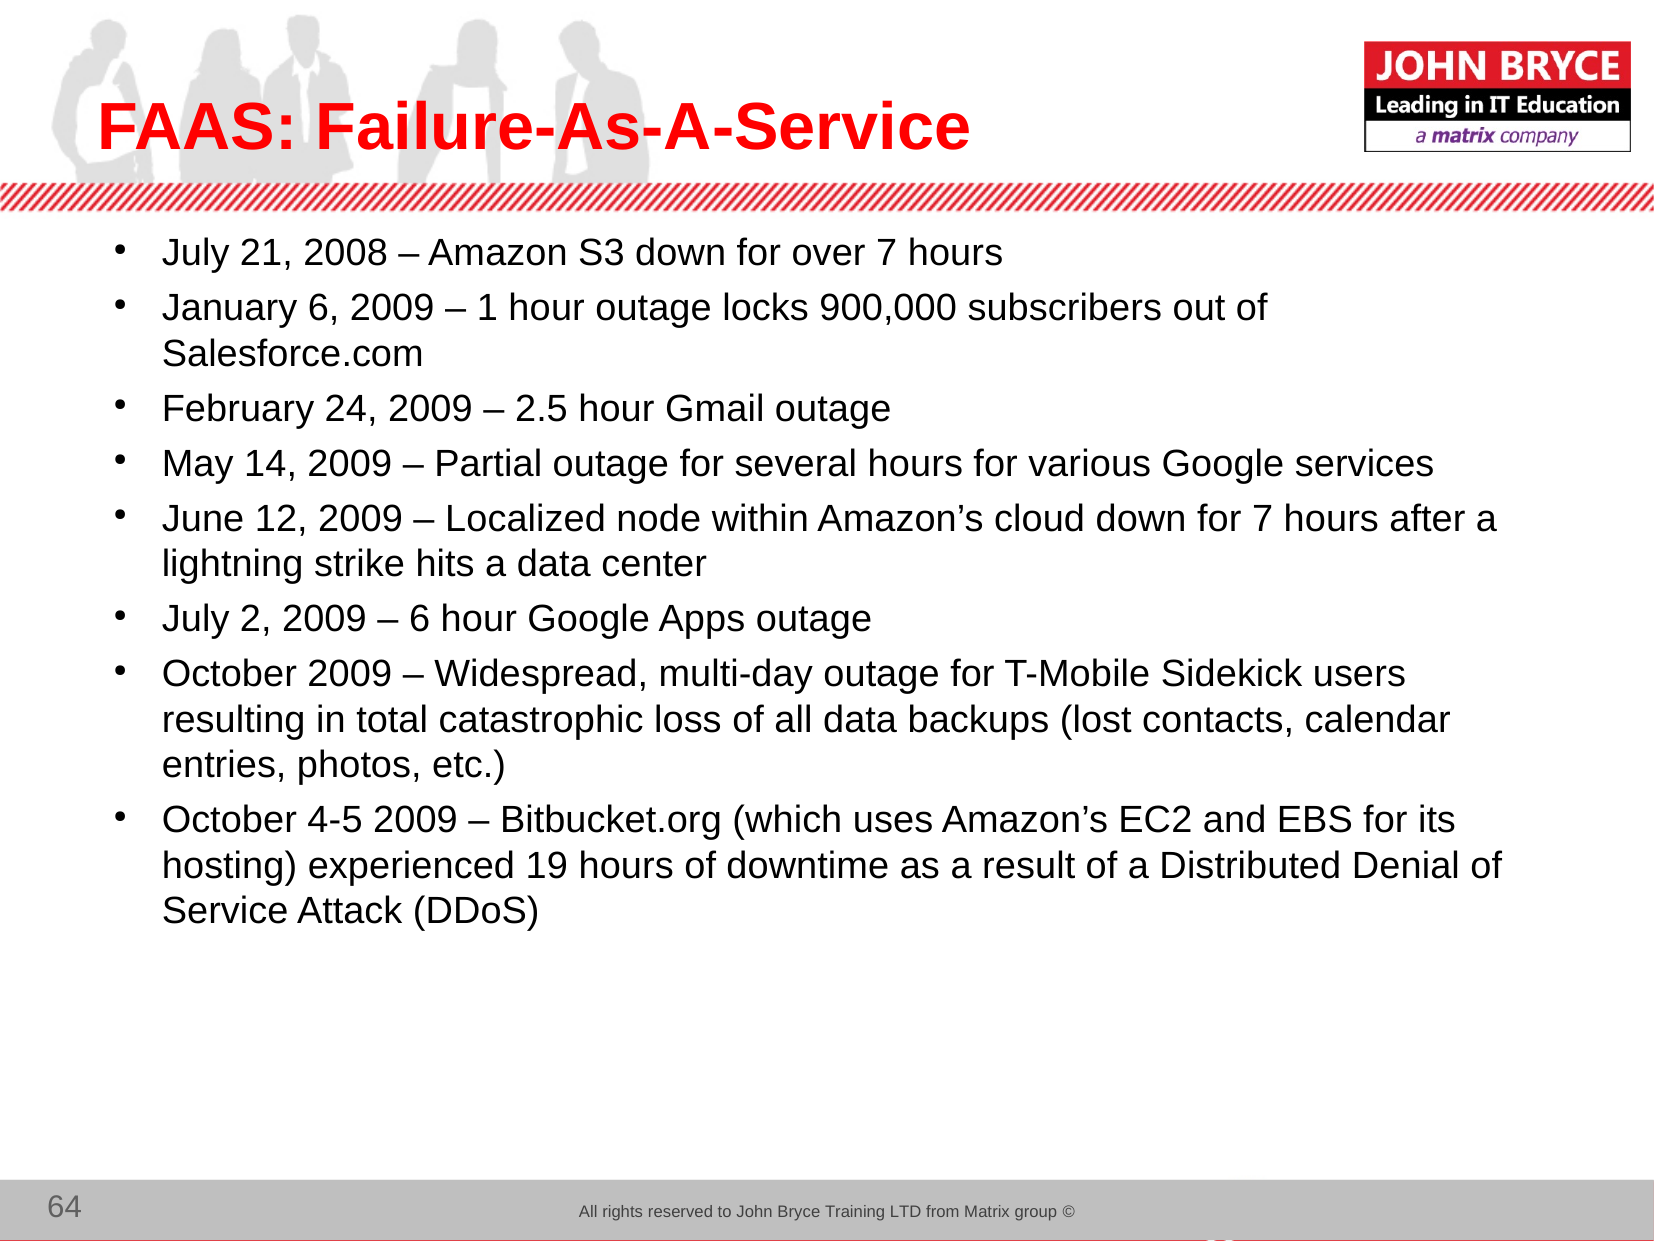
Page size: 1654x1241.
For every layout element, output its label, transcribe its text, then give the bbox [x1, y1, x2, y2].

list July 21, 2008 – Amazon S3 down for over 7 hours January 6, 2009 – 1 hour outage locks 900,000 subscribers out of Salesforce.com February 24, 2009 – 2.5 hour Gmail outage May 14, 2009 – Partial outage for several hours for various Google services June 12, 2009 – Localized node within Amazon’s cloud down for 7 hours after a lightning strike hits a data center July 2, 2009 – 6 hour Google Apps outage October 2009 – Widespread, multi-day outage for T-Mobile Sidekick users resulting in total catastrophic loss of all data backups (lost contacts, calendar entries, photos, etc.) October 4-5 2009 – Bitbucket.org (which uses Amazon’s EC2 and EBS for its hosting) experienced 19 hours of downtime as a result of a Distributed Denial of Service Attack (DDoS) [82, 220, 1538, 940]
title FAAS: Failure-As-A-Service [82, 20, 1571, 228]
picture [0, 0, 1654, 1179]
